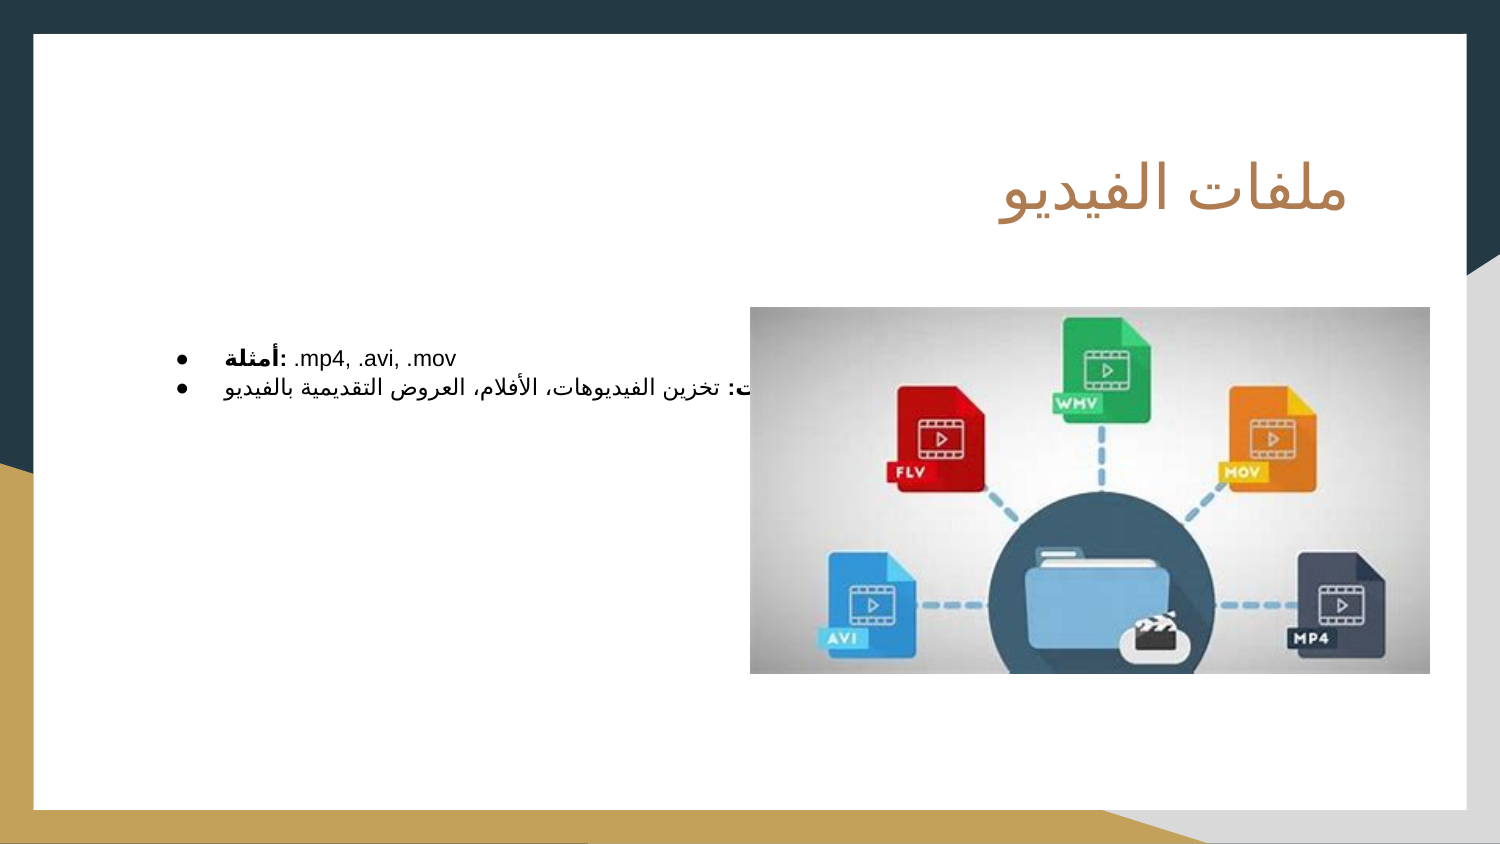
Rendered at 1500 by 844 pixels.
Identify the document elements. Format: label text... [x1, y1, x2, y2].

title ملفات الفيديو [134, 138, 1366, 296]
list أمثلة: .mp4, .avi, .mov الاستخدامات: تخزين الفيديوهات، الأفلام، العروض التقديمية بالفيديو. [134, 326, 1366, 729]
picture [750, 307, 1430, 674]
